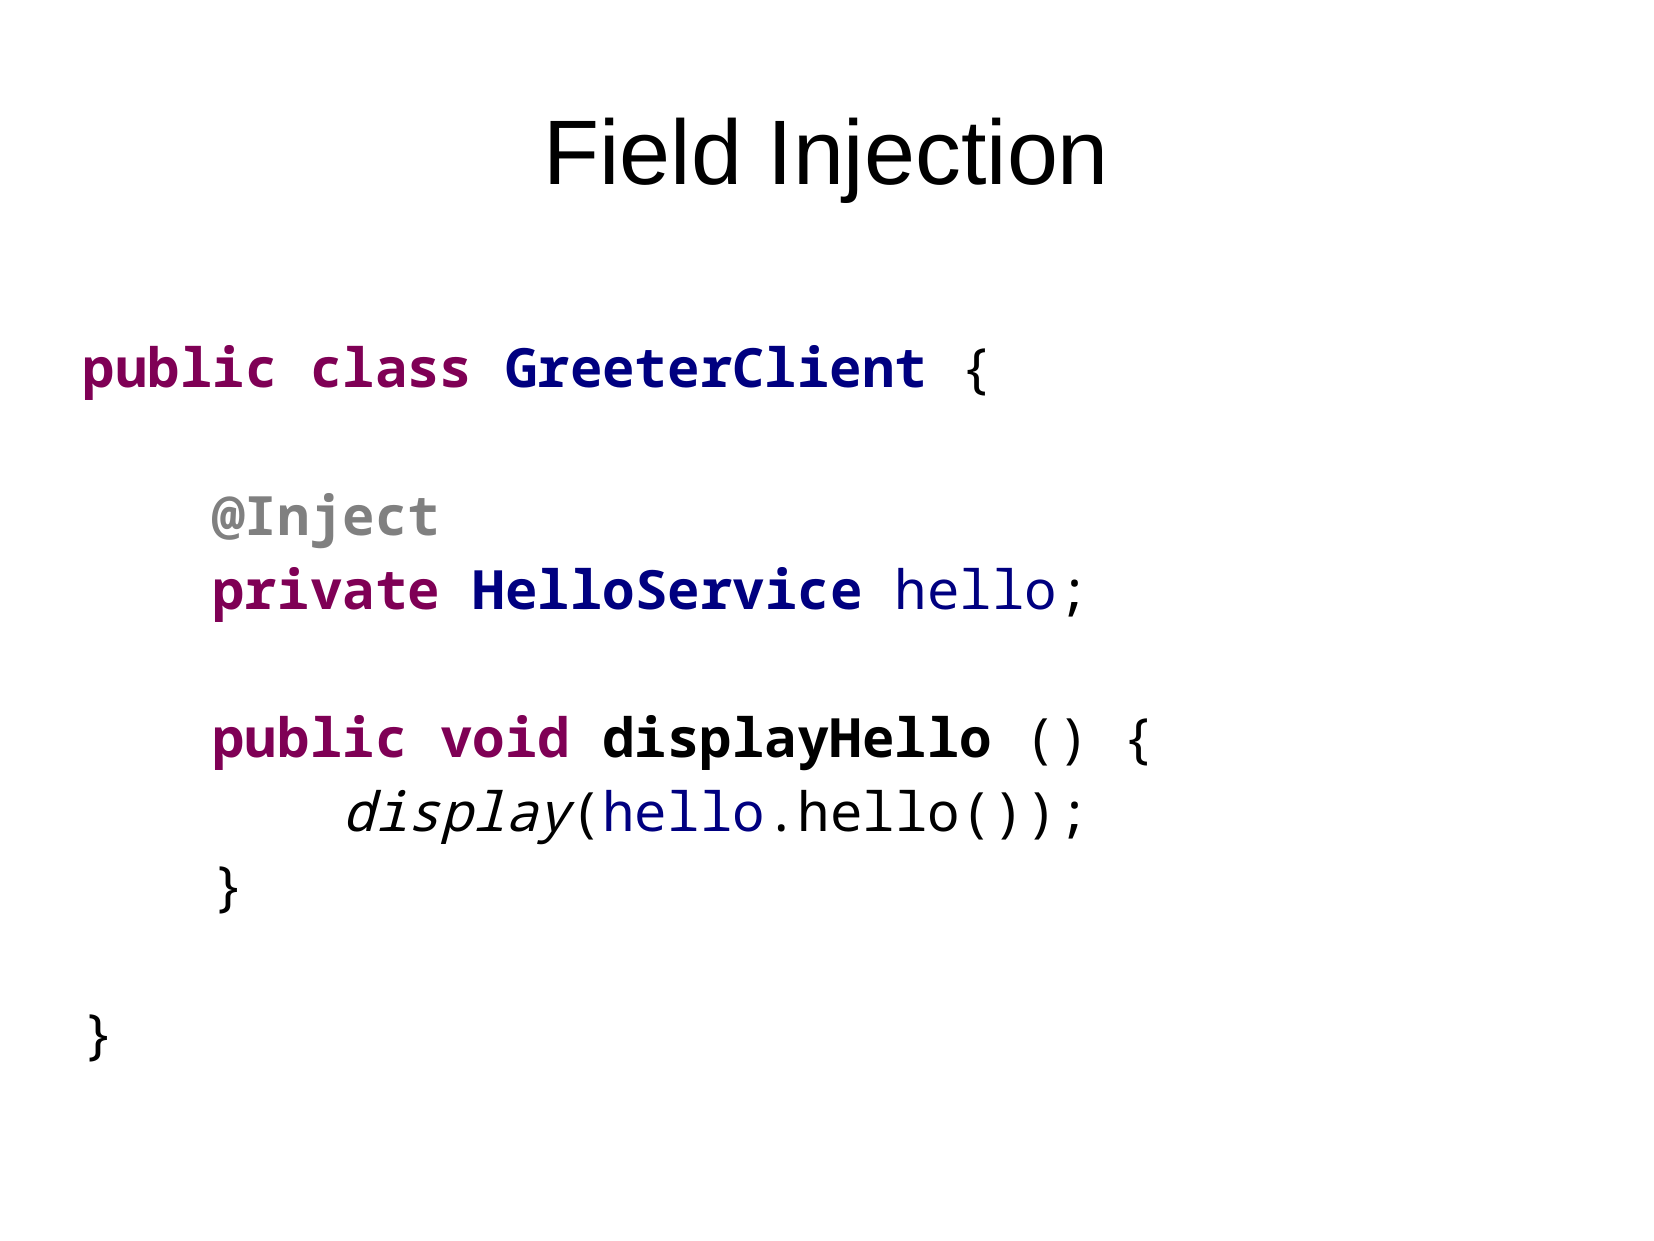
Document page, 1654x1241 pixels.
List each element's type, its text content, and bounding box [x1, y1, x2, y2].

list public class GreeterClient { @Inject private HelloService hello; public void displayHello () { display(hello.hello()); } } [82, 290, 1571, 1109]
title Field Injection [82, 49, 1571, 257]
